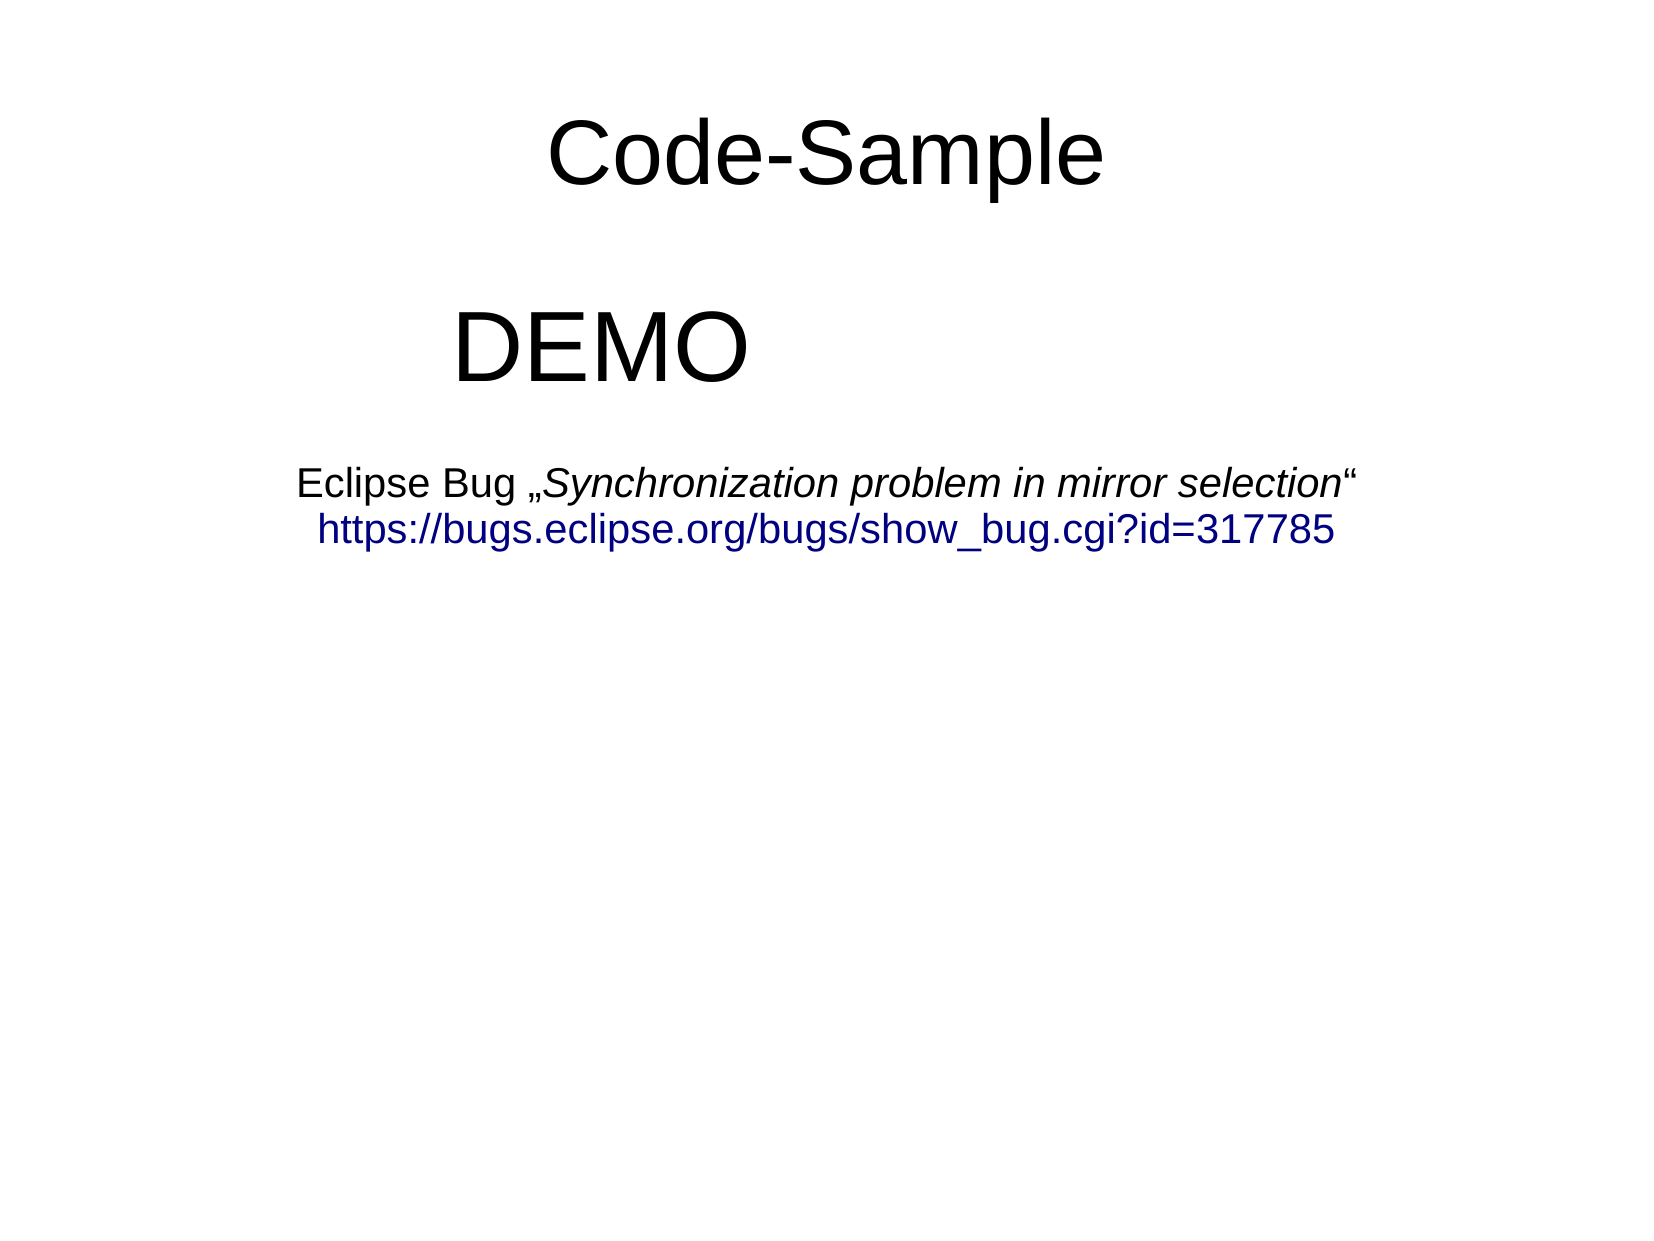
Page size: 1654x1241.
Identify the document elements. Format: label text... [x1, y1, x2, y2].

subtitle Eclipse Bug „Synchronization problem in mirror selection“ https://bugs.eclipse.org/bugs/show_bug.cgi?id=317785 [82, 49, 1571, 1010]
text_box DEMO [437, 283, 1276, 411]
